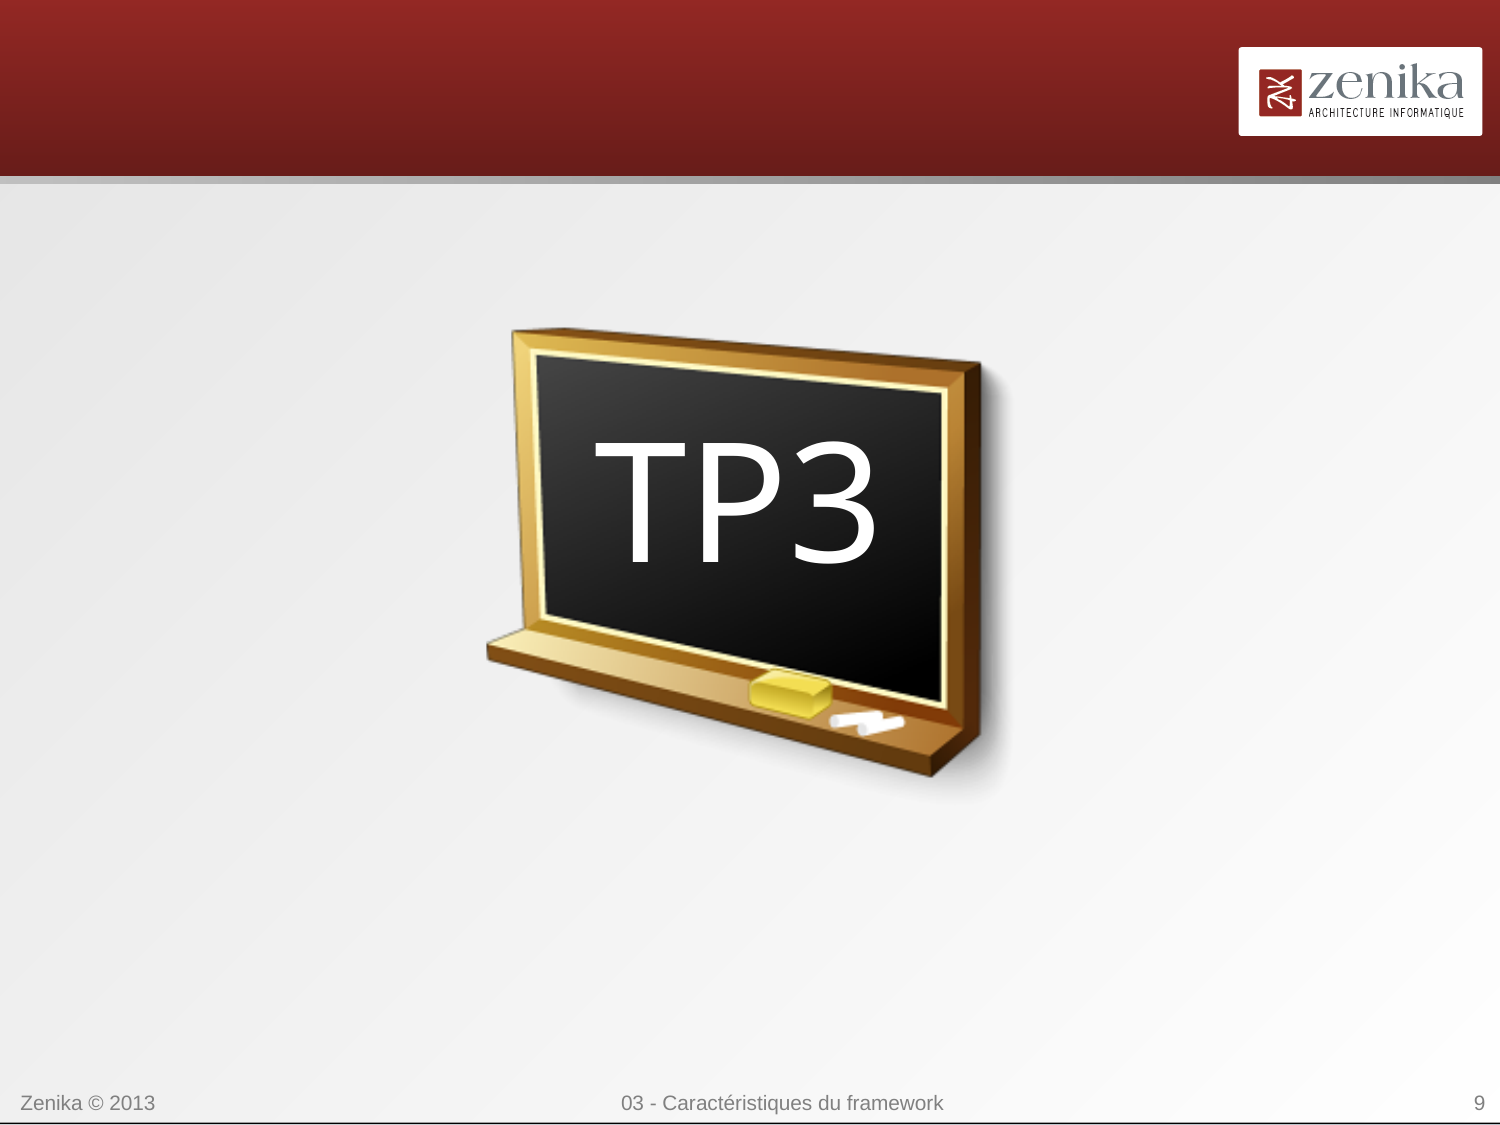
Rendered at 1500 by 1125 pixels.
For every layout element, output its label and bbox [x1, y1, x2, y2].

picture [483, 295, 1017, 830]
picture [1257, 58, 1464, 125]
